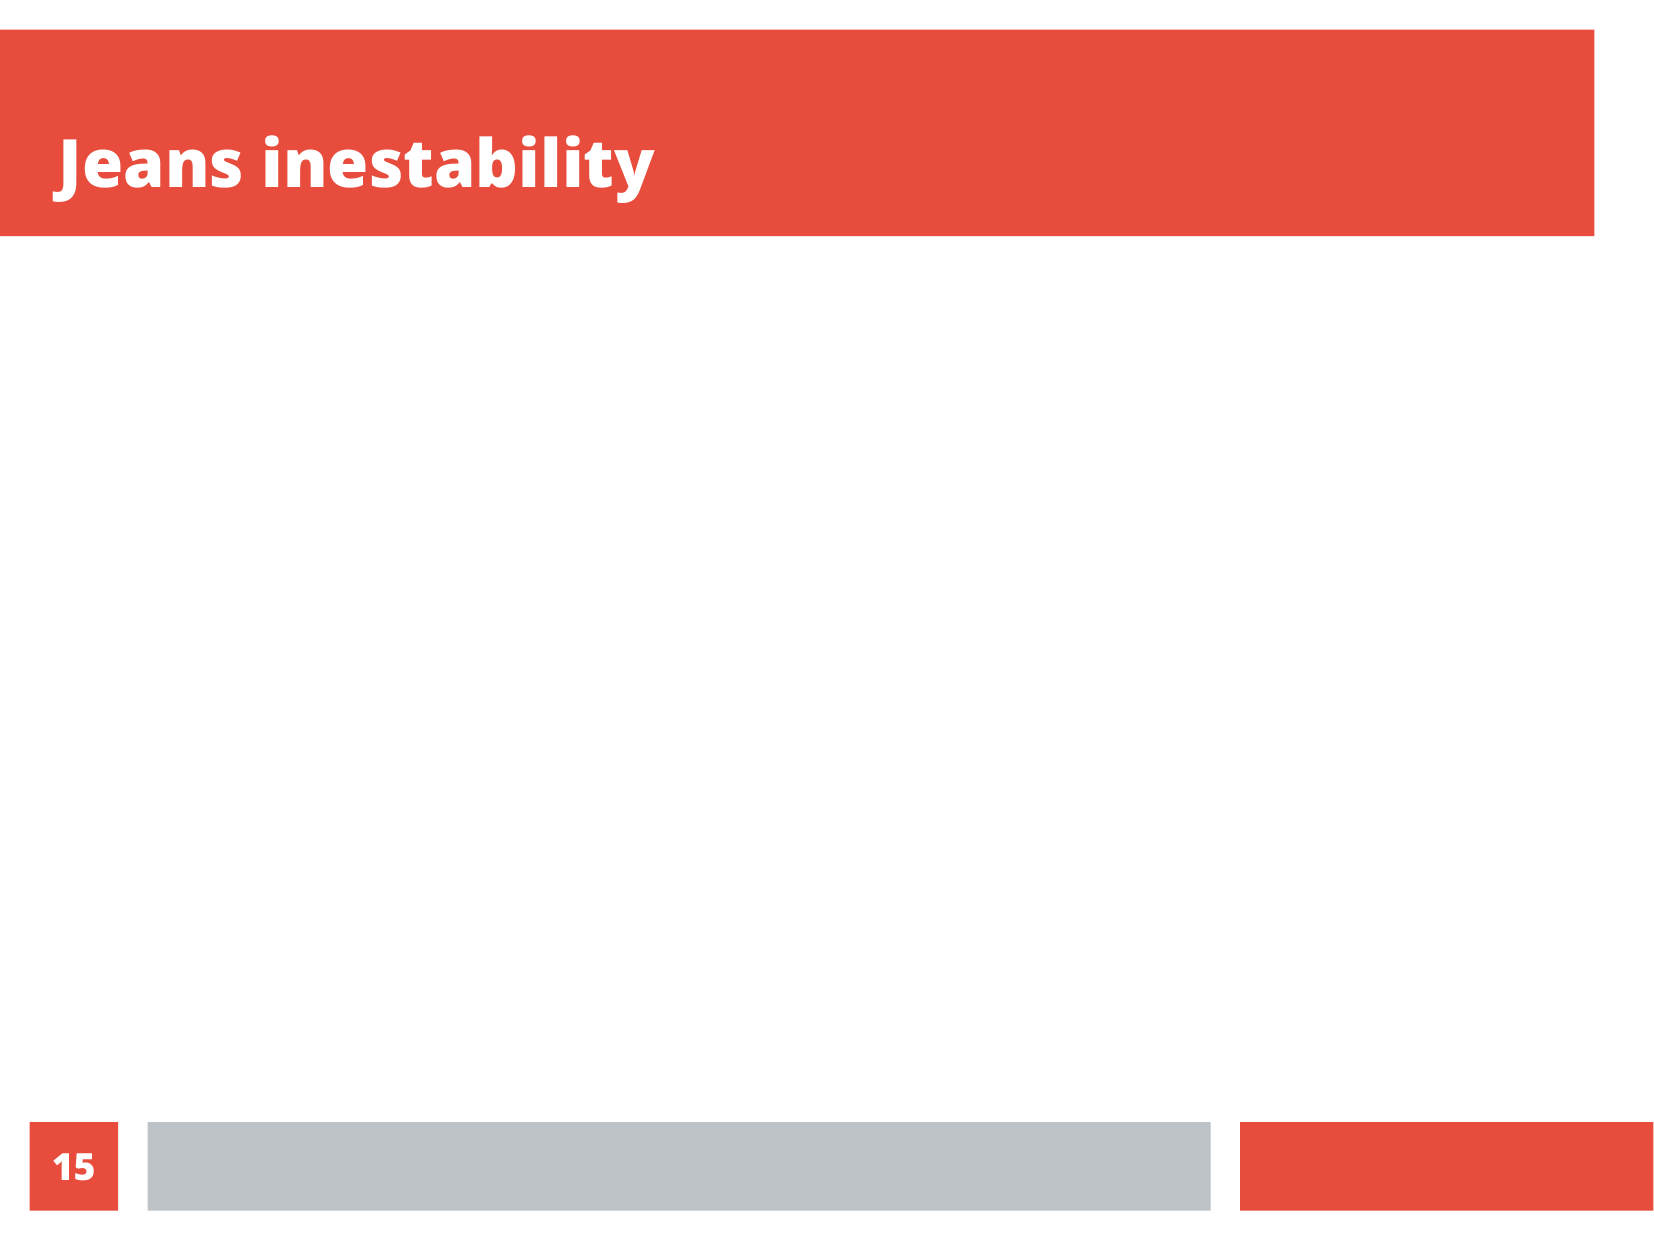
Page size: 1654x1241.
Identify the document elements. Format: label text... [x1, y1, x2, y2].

title Jeans inestability [59, 59, 1595, 207]
